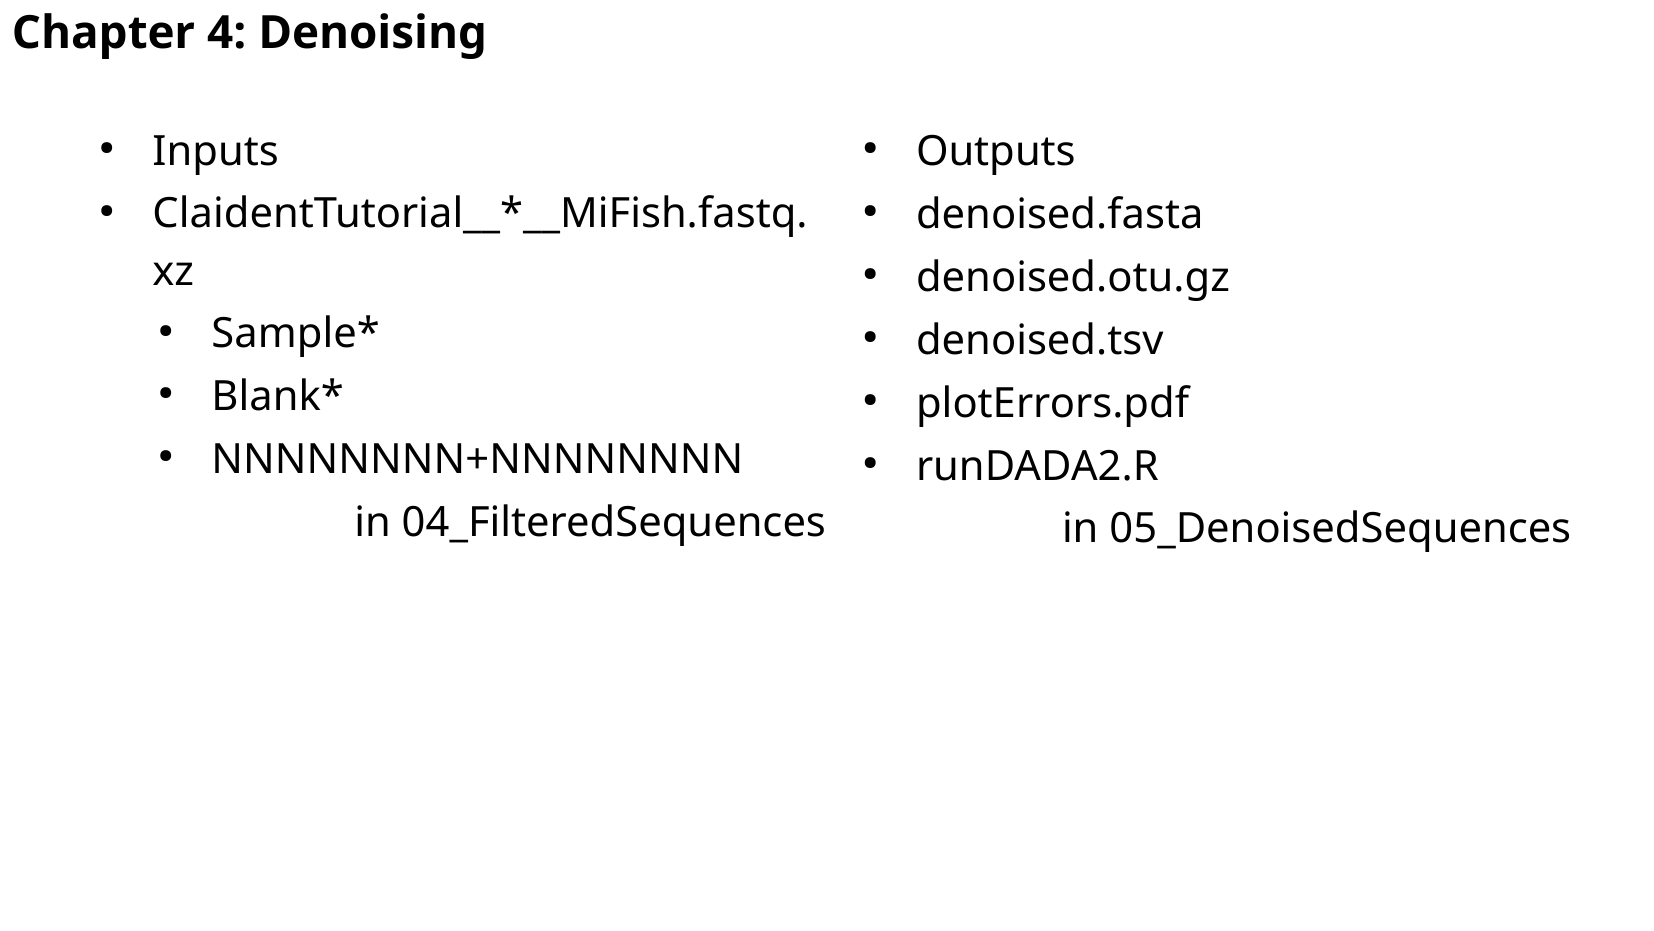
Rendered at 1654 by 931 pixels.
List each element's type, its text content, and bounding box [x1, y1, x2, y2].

list Outputs denoised.fasta denoised.otu.gz denoised.tsv plotErrors.pdf runDADA2.R in 05_DenoisedSequences [845, 120, 1572, 759]
title Chapter 4: Denoising [11, 0, 1642, 130]
list Inputs ClaidentTutorial__*__MiFish.fastq.xz Sample* Blank* NNNNNNNN+NNNNNNNN in 04_FilteredSequences [81, 120, 827, 809]
